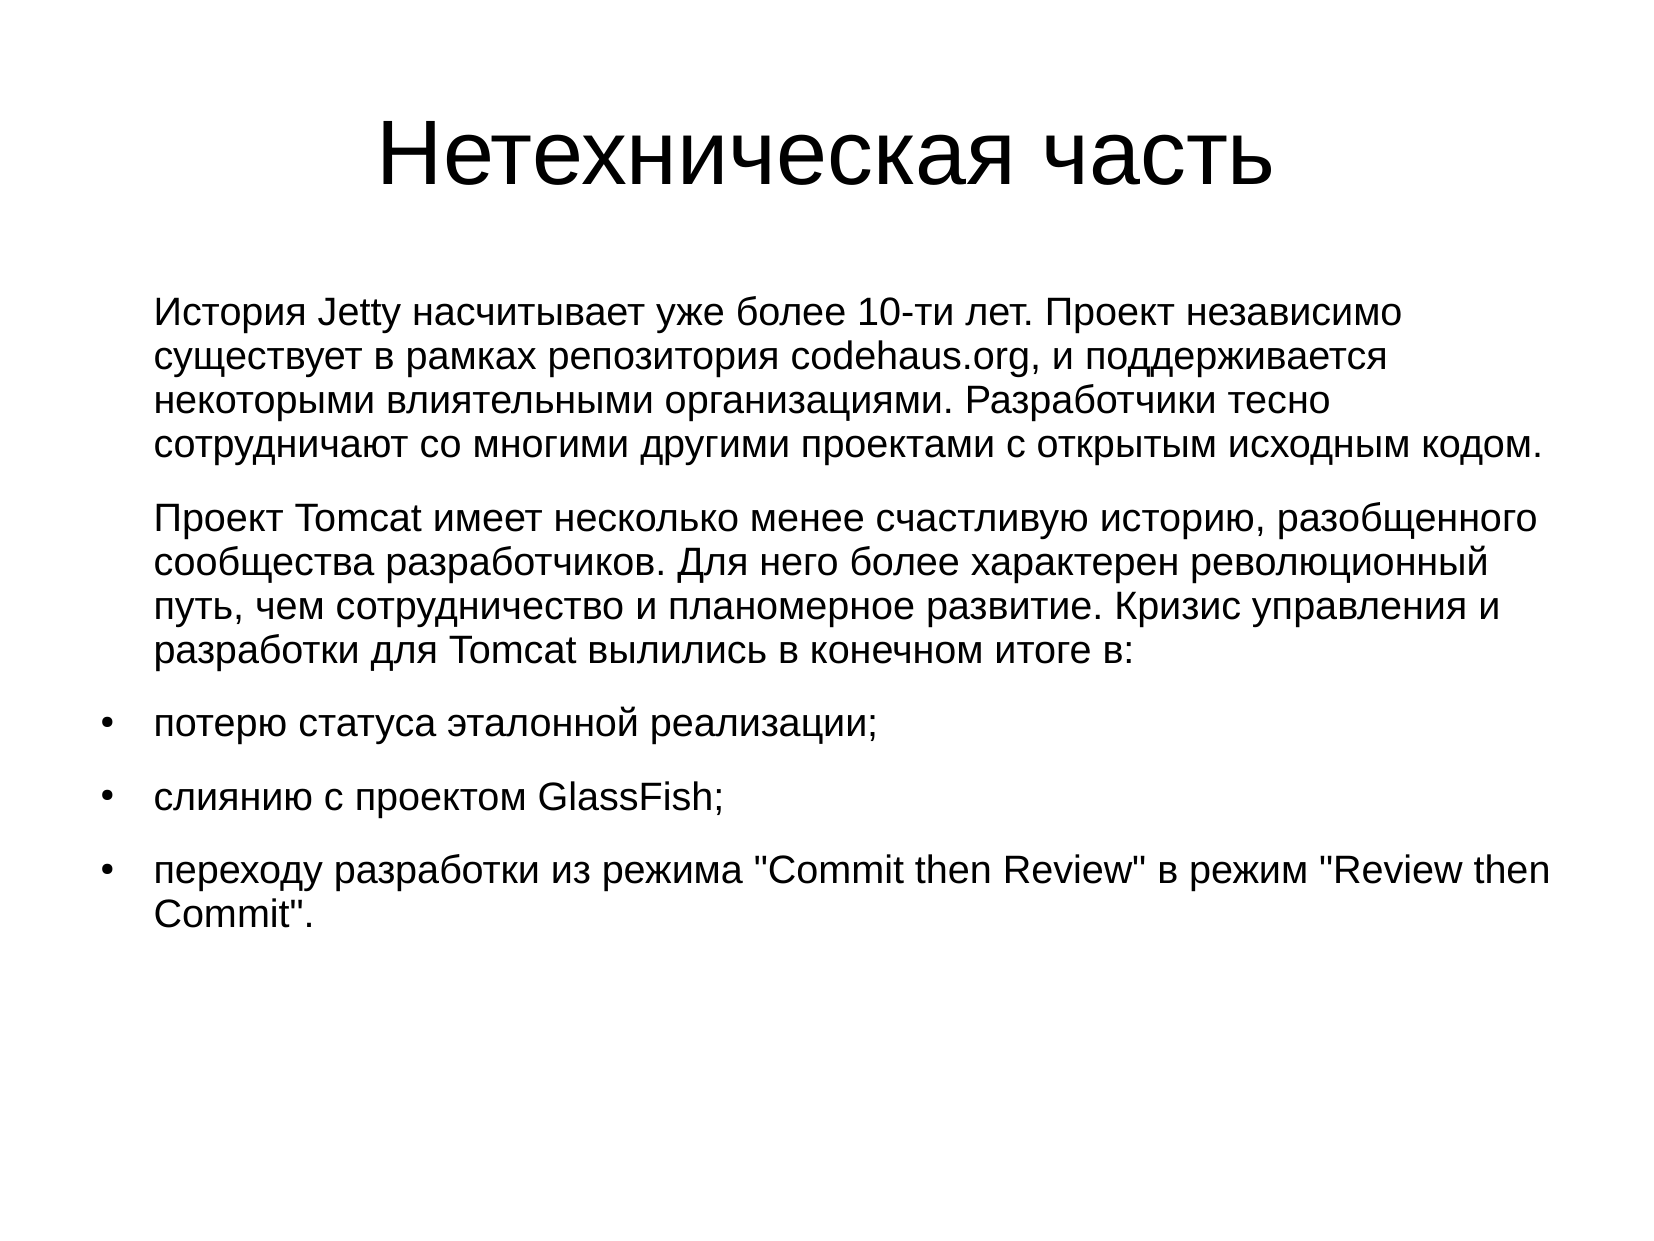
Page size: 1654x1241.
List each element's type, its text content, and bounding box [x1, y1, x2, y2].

list История Jetty насчитывает уже более 10-ти лет. Проект независимо существует в рамках репозитория codehaus.org, и поддерживается некоторыми влиятельными организациями. Разработчики тесно сотрудничают со многими другими проектами с открытым исходным кодом. Проект Tomcat имеет несколько менее счастливую историю, разобщенного сообщества разработчиков. Для него более характерен революционный путь, чем сотрудничество и планомерное развитие. Кризис управления и разработки для Tomcat вылились в конечном итоге в: потерю статуса эталонной реализации; слиянию с проектом GlassFish; переходу разработки из режима "Commit then Review" в режим "Review then Commit". [82, 290, 1571, 1010]
title Нетехническая часть [82, 49, 1571, 257]
